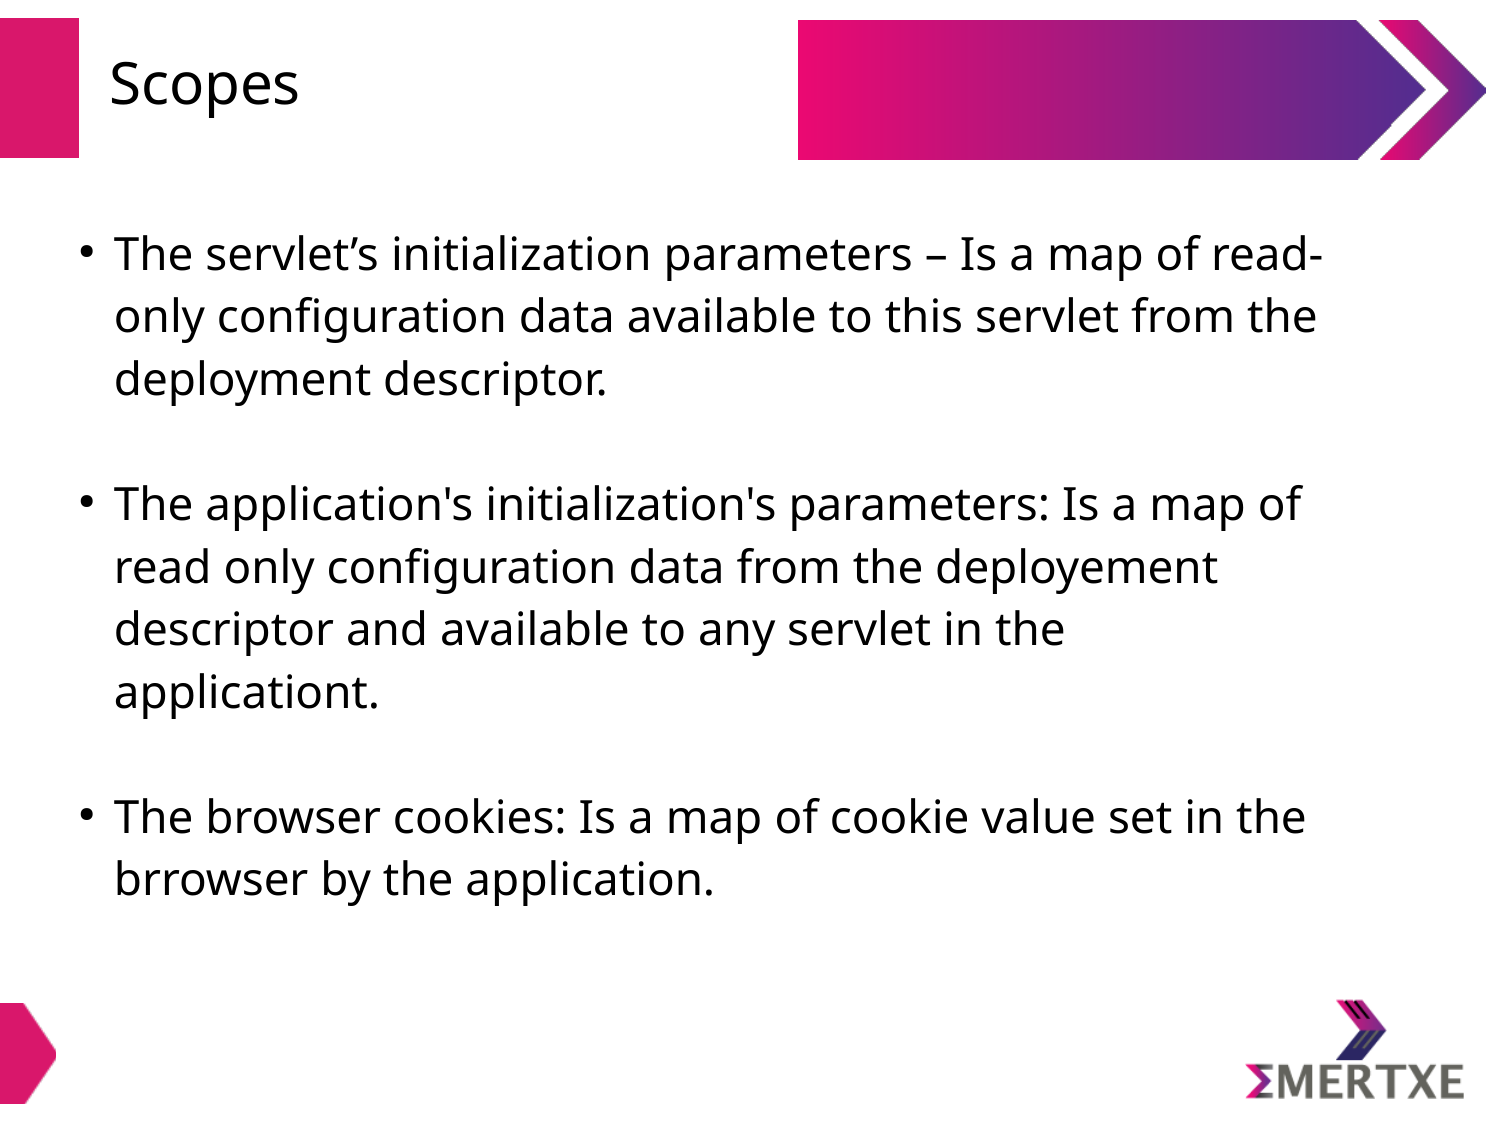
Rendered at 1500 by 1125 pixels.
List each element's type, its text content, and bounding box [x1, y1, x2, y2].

text_box Scopes [94, 35, 756, 119]
text_box The servlet’s initialization parameters – Is a map of read-only configuration data available to this servlet from the deployment descriptor. The application's initialization's parameters: Is a map of read only configuration data from the deployement descriptor and available to any servlet in the applicationt. The browser cookies: Is a map of cookie value set in the brrowser by the application. [63, 214, 1352, 944]
picture [1245, 996, 1465, 1099]
picture [798, 20, 1486, 160]
